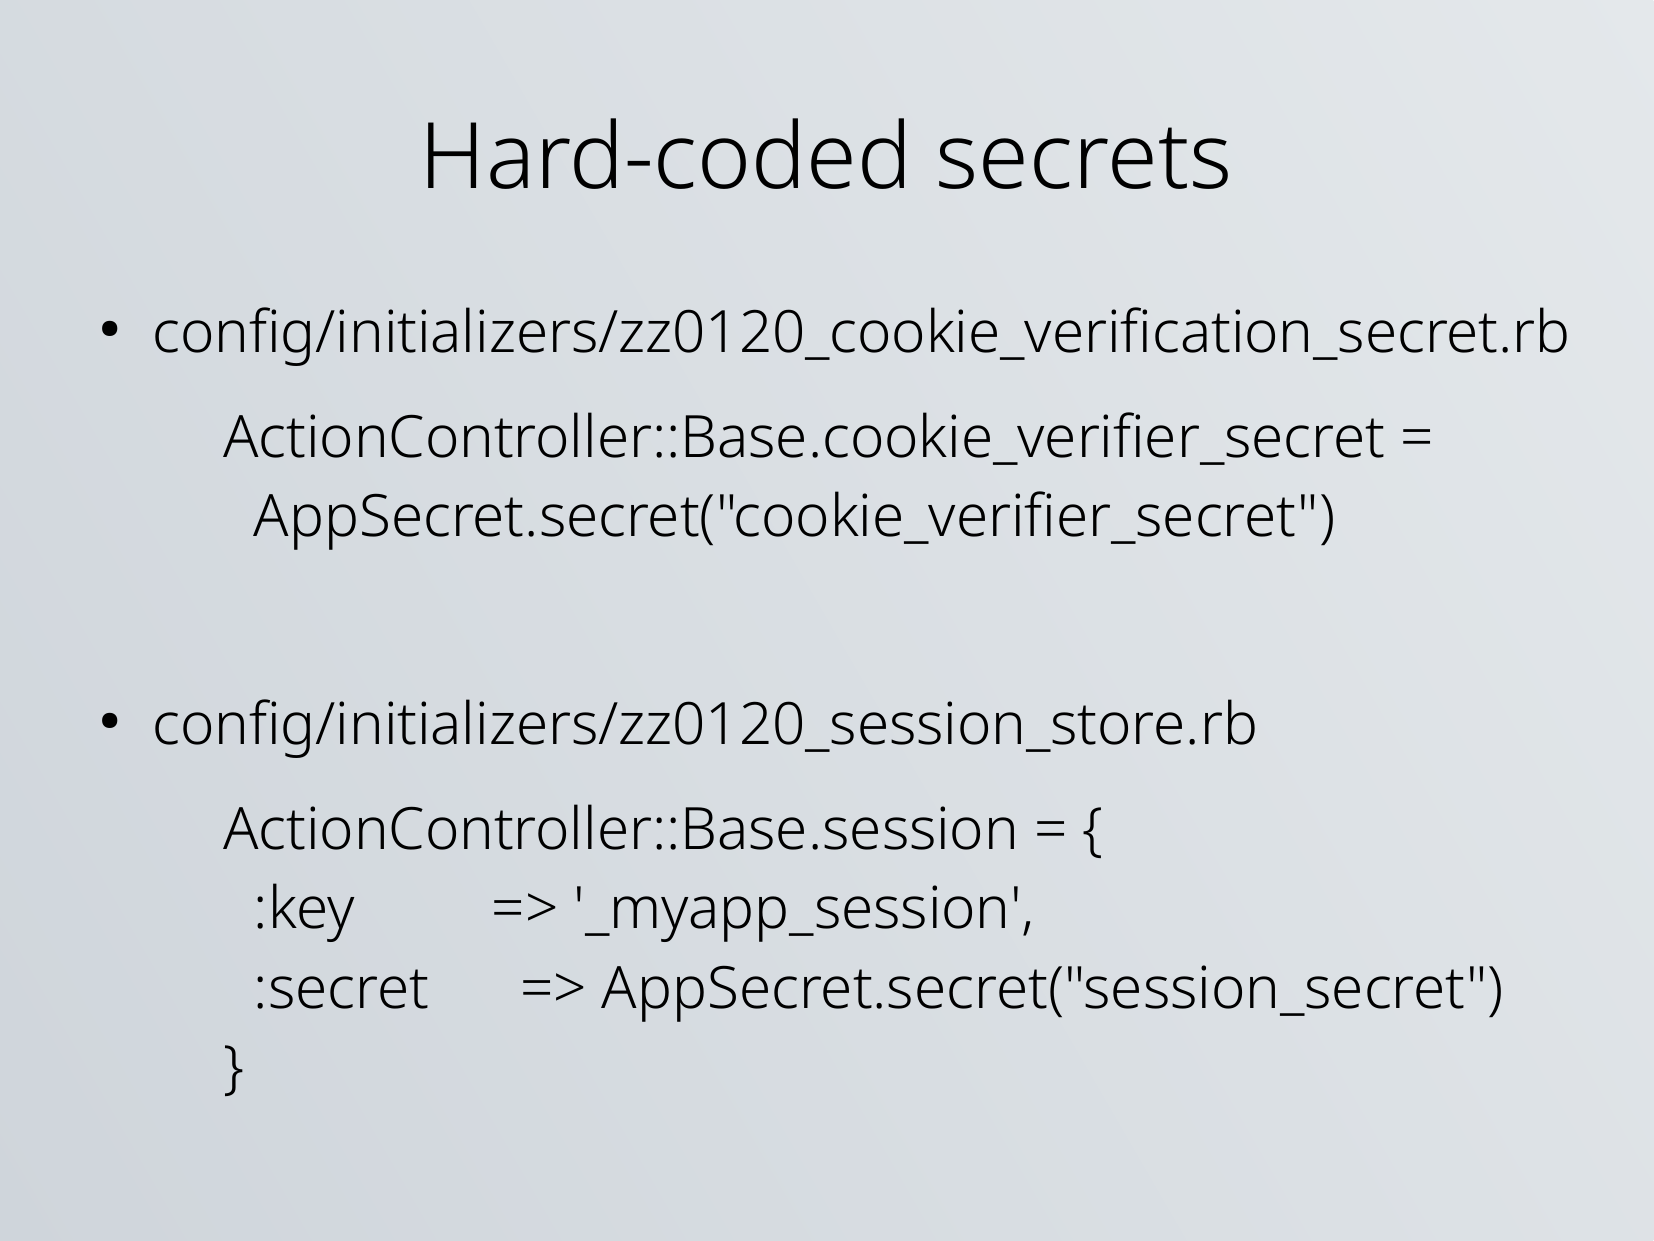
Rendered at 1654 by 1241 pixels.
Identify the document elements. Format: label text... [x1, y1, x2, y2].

title Hard-coded secrets [239, 49, 1414, 257]
list config/initializers/zz0120_cookie_verification_secret.rb ActionController::Base.cookie_verifier_secret = AppSecret.secret("cookie_verifier_secret") config/initializers/zz0120_session_store.rb ActionController::Base.session = { :key => '_myapp_session', :secret => AppSecret.secret("session_secret") } [172, 290, 1482, 1094]
